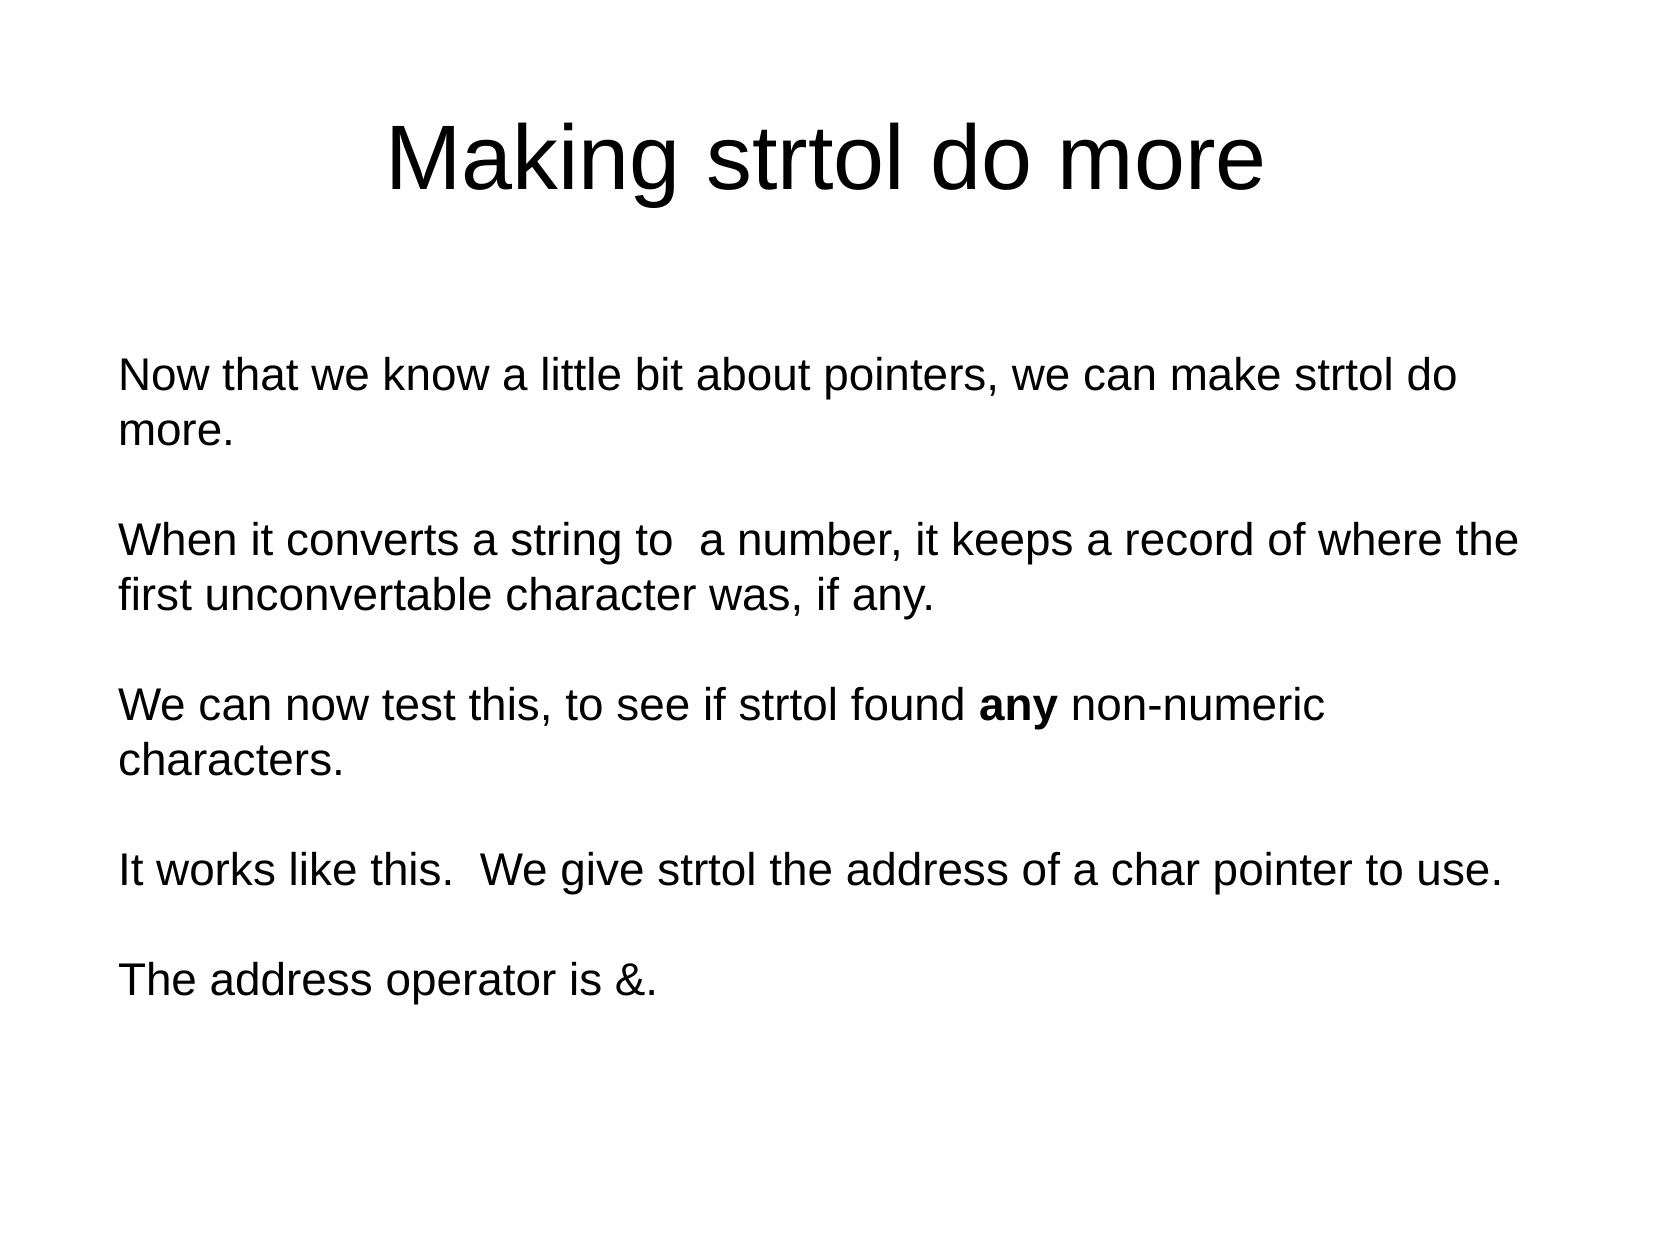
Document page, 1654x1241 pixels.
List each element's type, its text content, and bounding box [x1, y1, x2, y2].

subtitle Now that we know a little bit about pointers, we can make strtol do more. When it converts a string to a number, it keeps a record of where the first unconvertable character was, if any. We can now test this, to see if strtol found any non-numeric characters. It works like this. We give strtol the address of a char pointer to use. The address operator is &. [118, 290, 1538, 1152]
title Making strtol do more [82, 49, 1571, 257]
